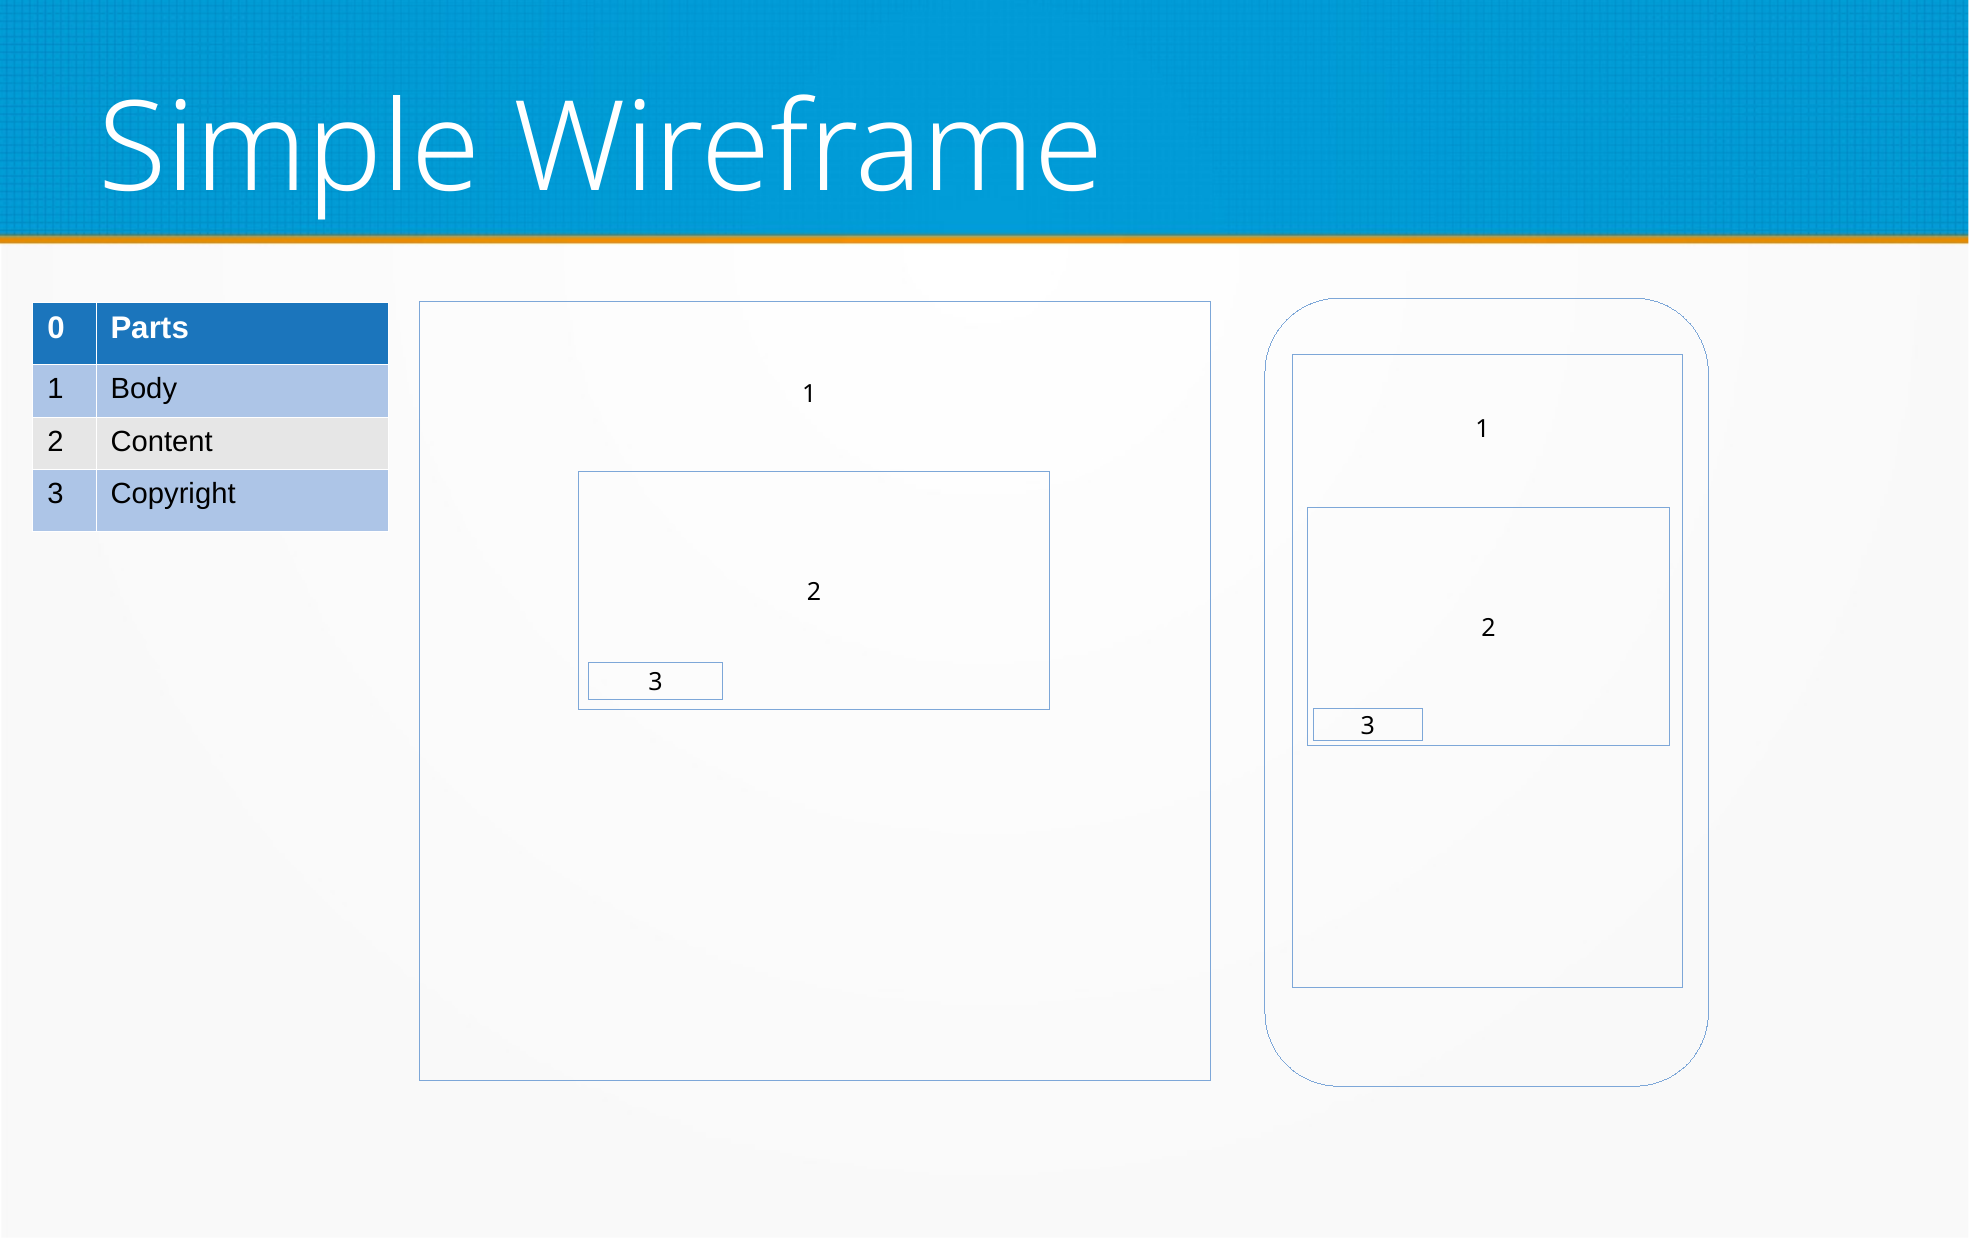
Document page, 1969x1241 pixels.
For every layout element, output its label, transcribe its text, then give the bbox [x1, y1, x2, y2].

text_box 1 [796, 371, 825, 413]
table_cell Copyright [97, 470, 388, 531]
table_cell Body [97, 365, 388, 417]
table_cell 1 [33, 365, 96, 417]
text_box 2 [1307, 507, 1670, 746]
table_header Parts [97, 303, 388, 364]
table_cell Content [97, 418, 388, 469]
title Simple Wireframe [98, 19, 1870, 227]
picture [0, 233, 1969, 1241]
text_box 1 [1469, 407, 1498, 449]
table_cell 3 [33, 470, 96, 531]
text_box 3 [1313, 708, 1423, 741]
text_box 3 [588, 662, 723, 700]
table_header 0 [33, 303, 96, 364]
table_cell 2 [33, 418, 96, 469]
text_box 2 [578, 471, 1050, 710]
